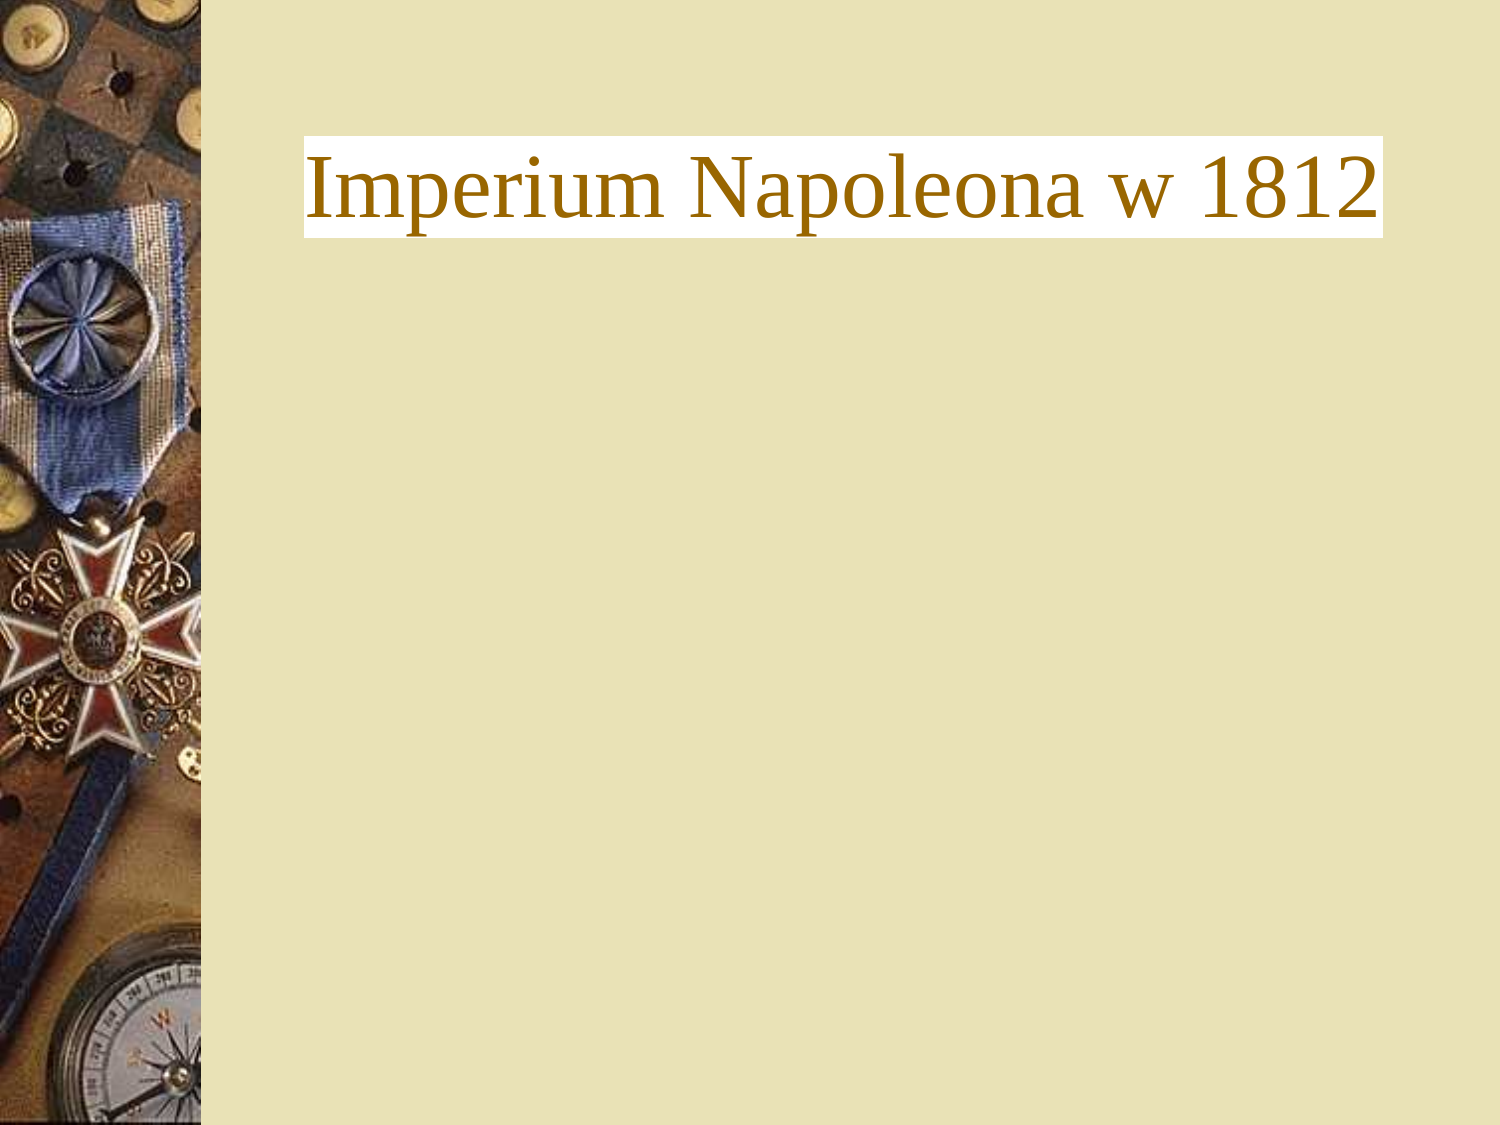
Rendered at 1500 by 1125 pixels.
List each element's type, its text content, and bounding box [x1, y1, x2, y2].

picture [0, 0, 201, 1125]
title Imperium Napoleona w 1812 [224, 87, 1463, 275]
